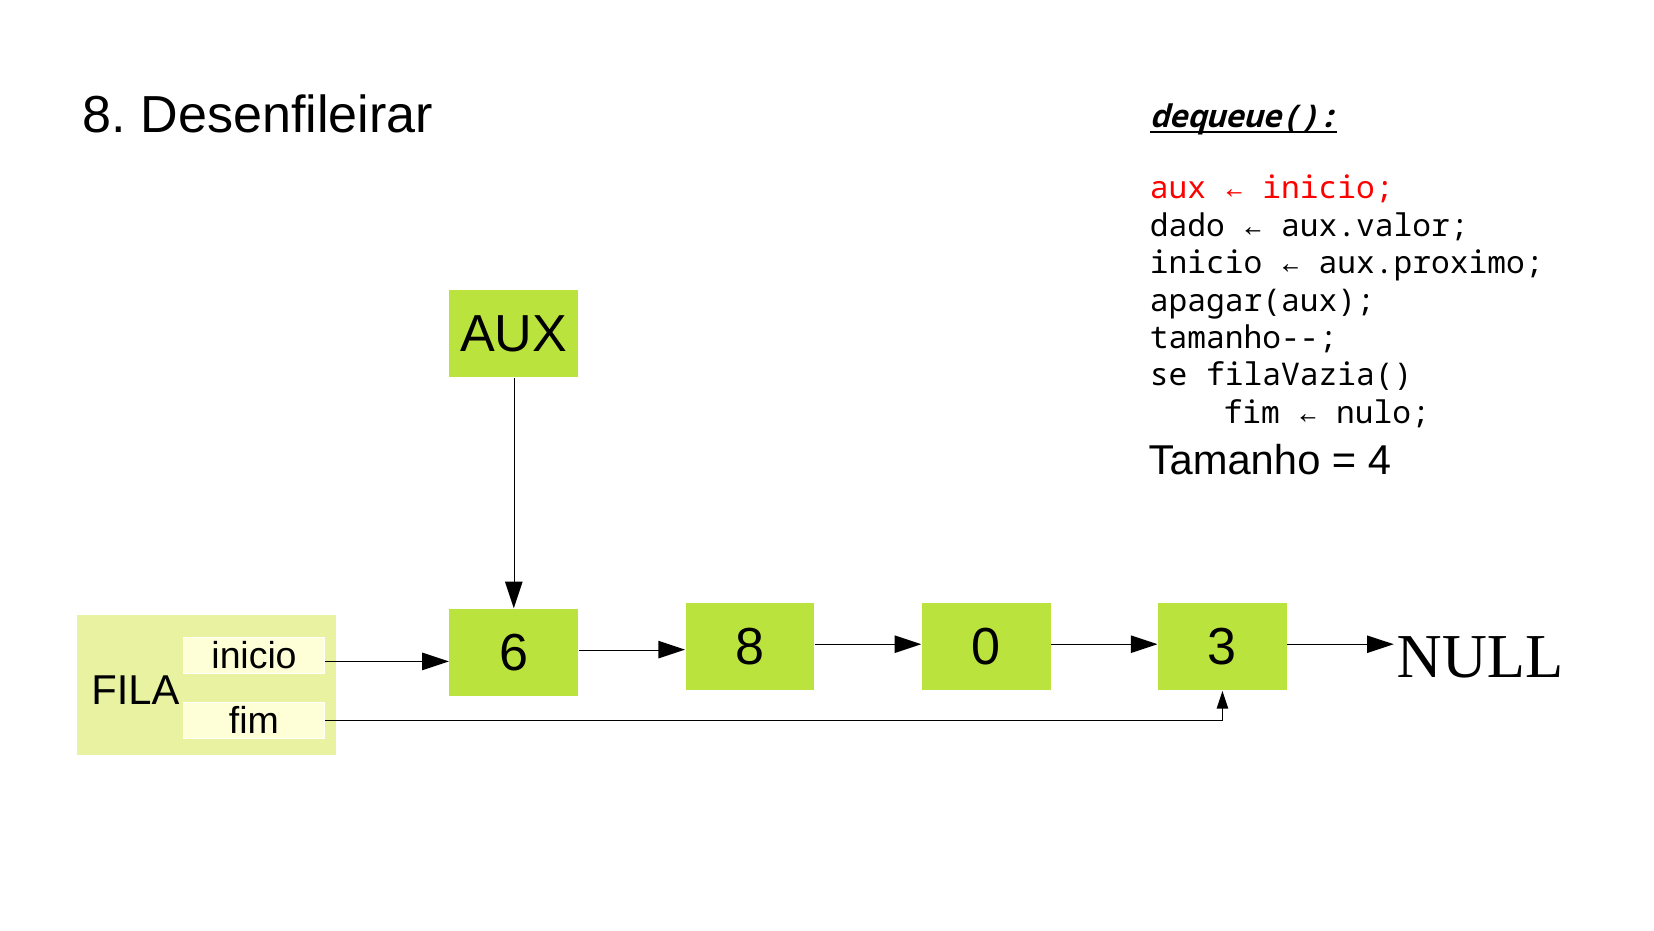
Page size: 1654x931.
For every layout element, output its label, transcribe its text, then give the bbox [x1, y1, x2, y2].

title 8. Desenfileirar [82, 37, 1571, 193]
text_box [76, 614, 337, 661]
text_box AUX [448, 289, 579, 378]
text_box inicio [183, 637, 325, 674]
text_box [76, 721, 337, 756]
text_box 8 [685, 602, 815, 691]
text_box 0 [921, 602, 1052, 691]
text_box FILA [76, 659, 195, 721]
text_box fim [183, 702, 325, 739]
text_box 6 [448, 608, 579, 697]
text_box NULL [1381, 614, 1583, 692]
text_box Tamanho = 4 [1133, 429, 1418, 491]
text_box 3 [1157, 602, 1288, 691]
text_box [195, 662, 337, 720]
text_box dequeue(): aux ← inicio; dado ← aux.valor; inicio ← aux.proximo; apagar(aux); tamanho--; se filaVazia() fim ← nulo; [1135, 89, 1654, 437]
